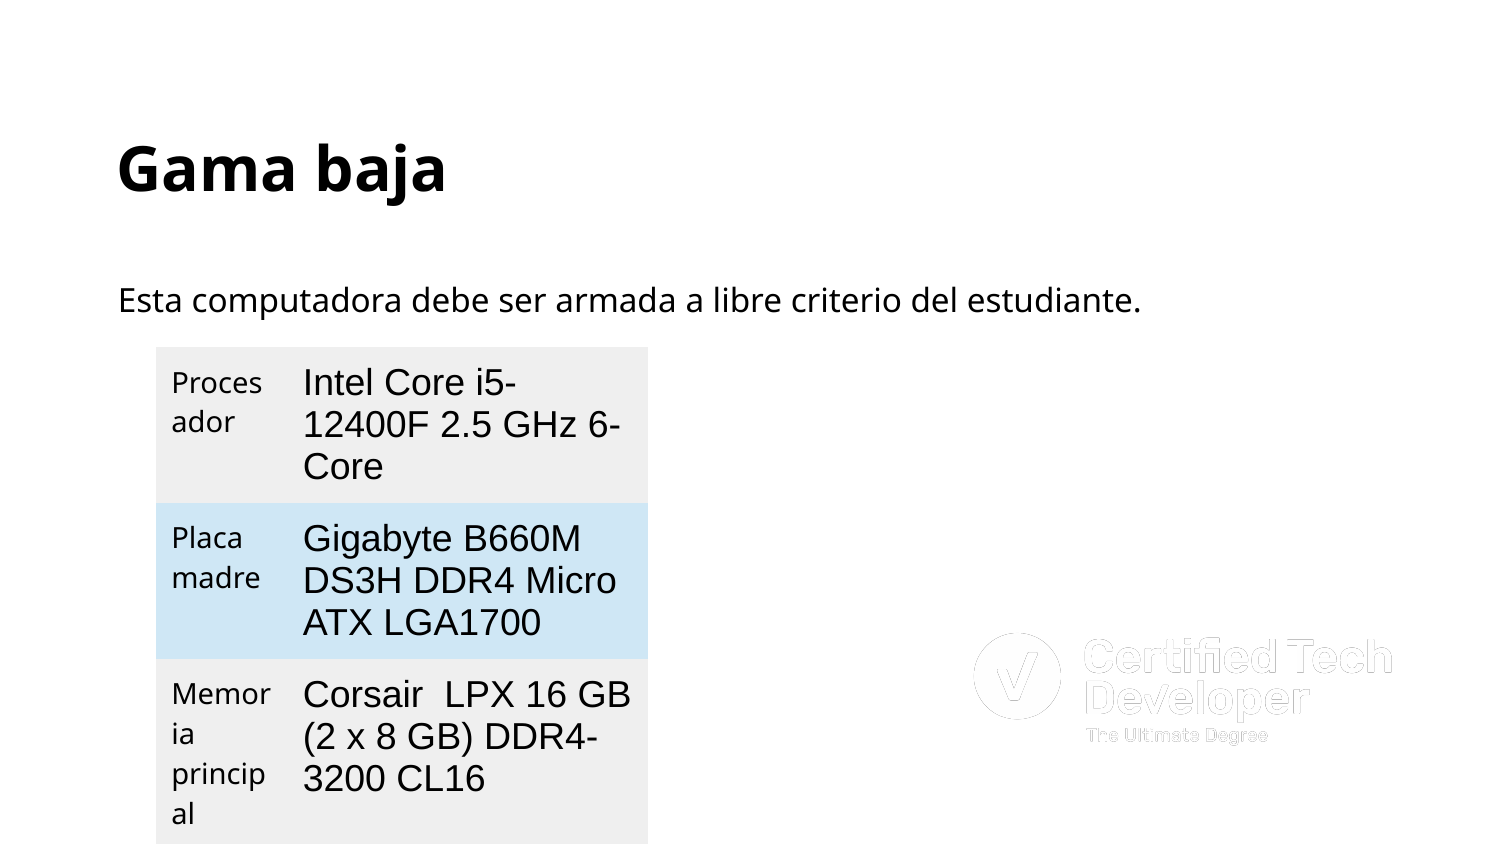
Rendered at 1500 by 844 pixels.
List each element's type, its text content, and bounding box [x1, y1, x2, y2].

table_cell Gigabyte B660M DS3H DDR4 Micro ATX LGA1700 [288, 503, 648, 659]
table_cell Placa madre [156, 503, 288, 659]
table_cell Memoria principal [156, 659, 288, 844]
text_box Esta computadora debe ser armada a libre criterio del estudiante. [102, 251, 1427, 297]
text_box Gama baja [102, 100, 1363, 241]
table_header Intel Core i5-12400F 2.5 GHz 6-Core [288, 347, 648, 503]
picture [966, 594, 1405, 778]
table_cell Corsair LPX 16 GB (2 x 8 GB) DDR4-3200 CL16 [288, 659, 648, 844]
table_header Procesador [156, 347, 288, 503]
